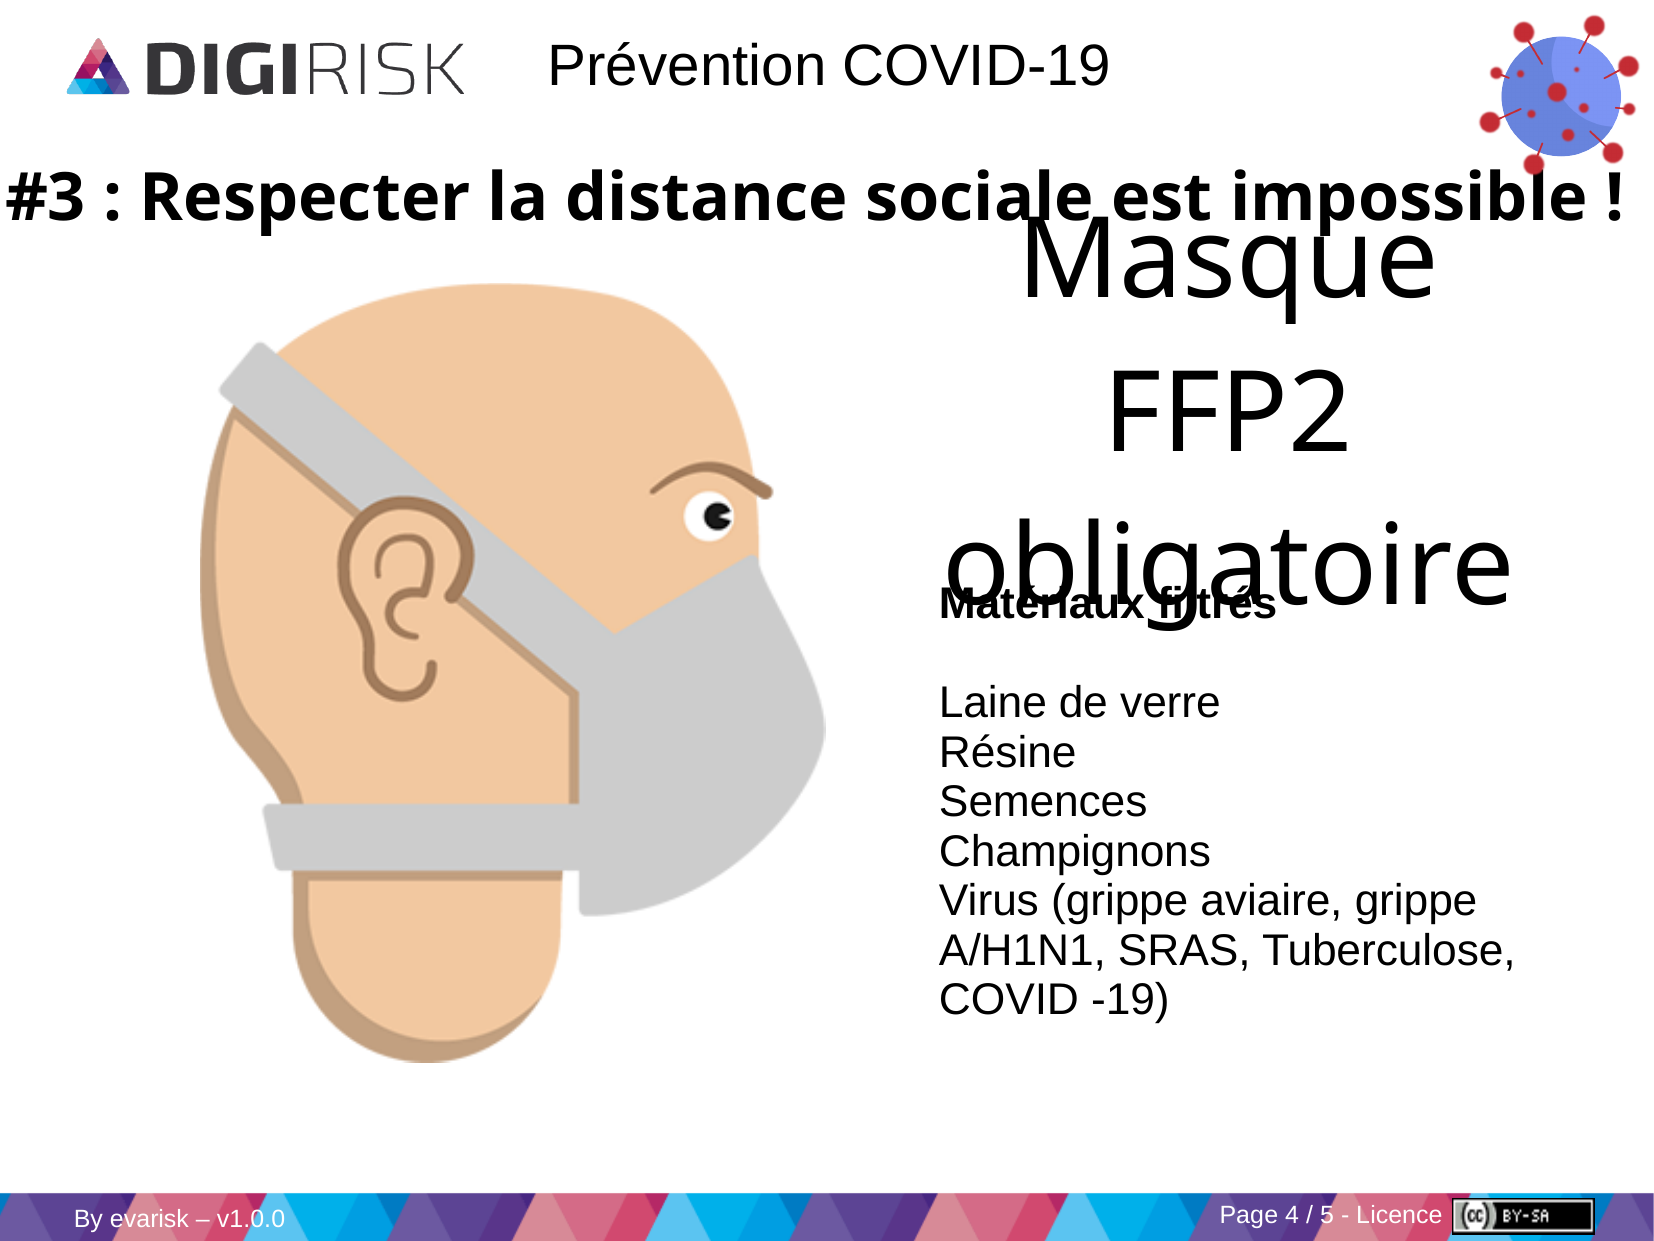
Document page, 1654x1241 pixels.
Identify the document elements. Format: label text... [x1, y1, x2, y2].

title Prévention COVID-19 [395, 24, 1264, 107]
picture [1470, 6, 1648, 184]
picture [64, 35, 395, 95]
title #3 : Respecter la distance sociale est impossible ! [0, 113, 1648, 277]
list Matériaux filtrés Laine de verre Résine Semences Champignons Virus (grippe aviaire, grippe A/H1N1, SRAS, Tuberculose, COVID -19) [938, 578, 1542, 1028]
picture [0, 1175, 1654, 1241]
picture [200, 283, 826, 1063]
title Masque FFP2 obligatoire [897, 270, 1560, 545]
